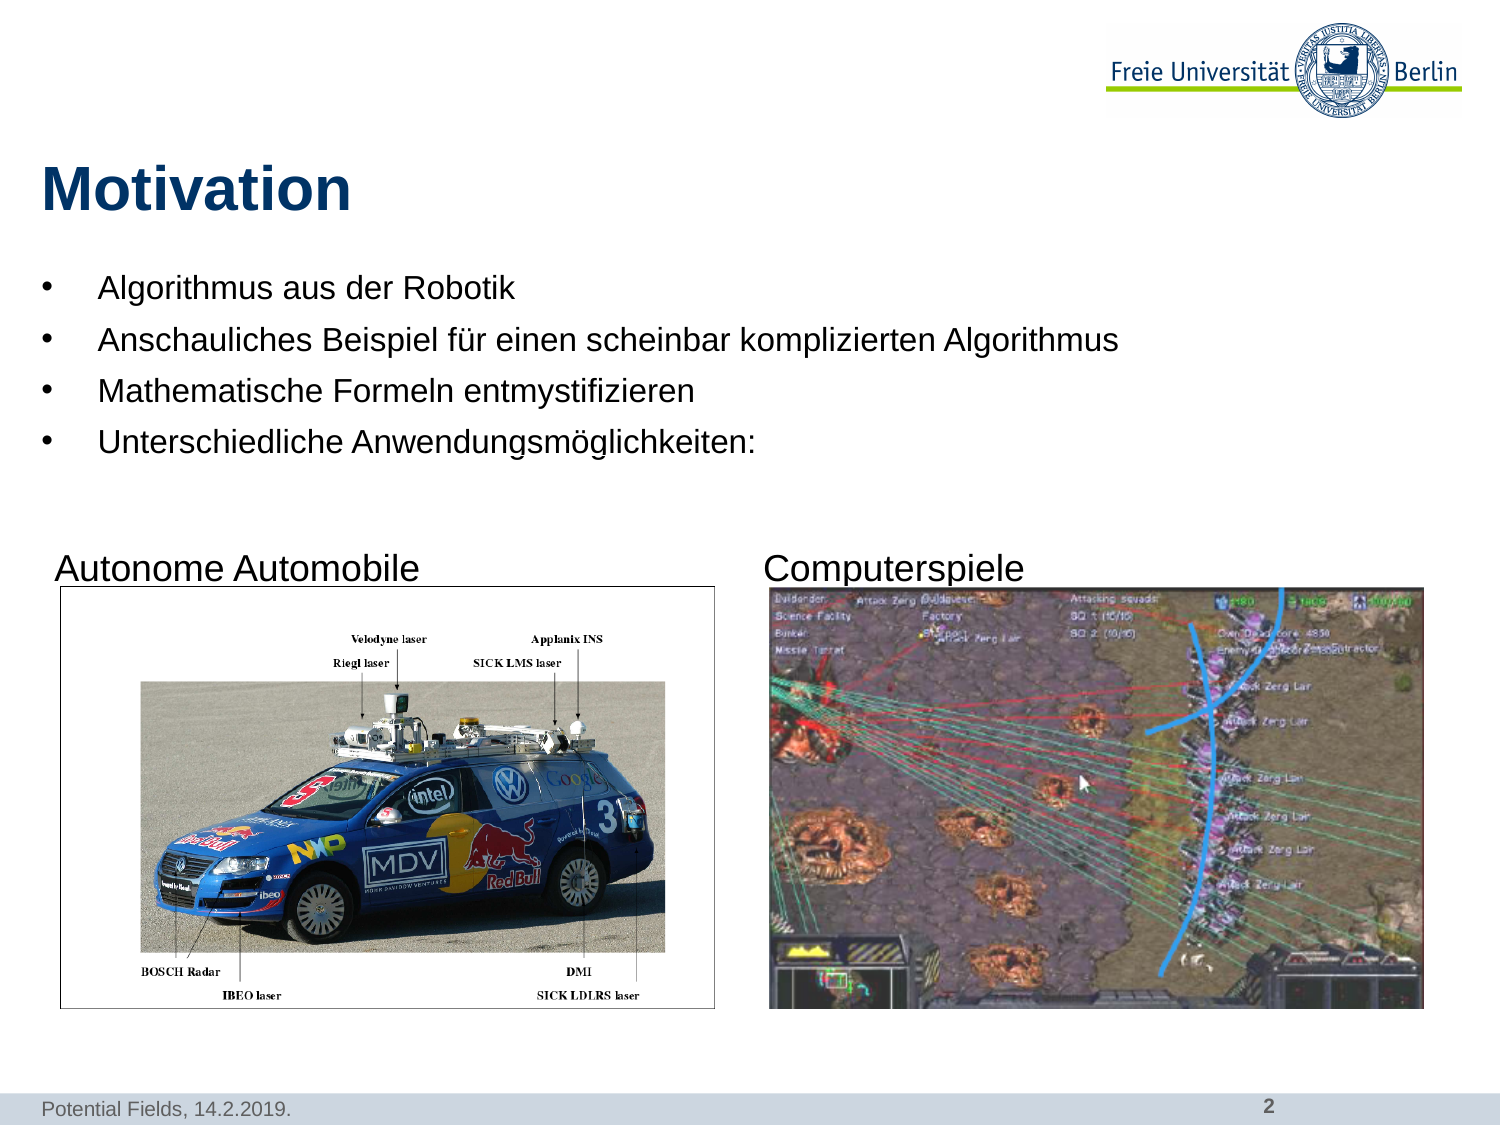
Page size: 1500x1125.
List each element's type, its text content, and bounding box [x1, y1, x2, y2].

picture [1106, 23, 1462, 118]
list Algorithmus aus der Robotik Anschauliches Beispiel für einen scheinbar komplizierten Algorithmus Mathematische Formeln entmystifizieren Unterschiedliche Anwendungsmöglichkeiten: [41, 265, 1460, 1064]
table_header Computerspiele [749, 456, 1457, 639]
picture [60, 586, 715, 1009]
title Motivation [41, 148, 1460, 224]
picture [769, 586, 1424, 1009]
table_header Autonome Automobile [40, 456, 748, 639]
